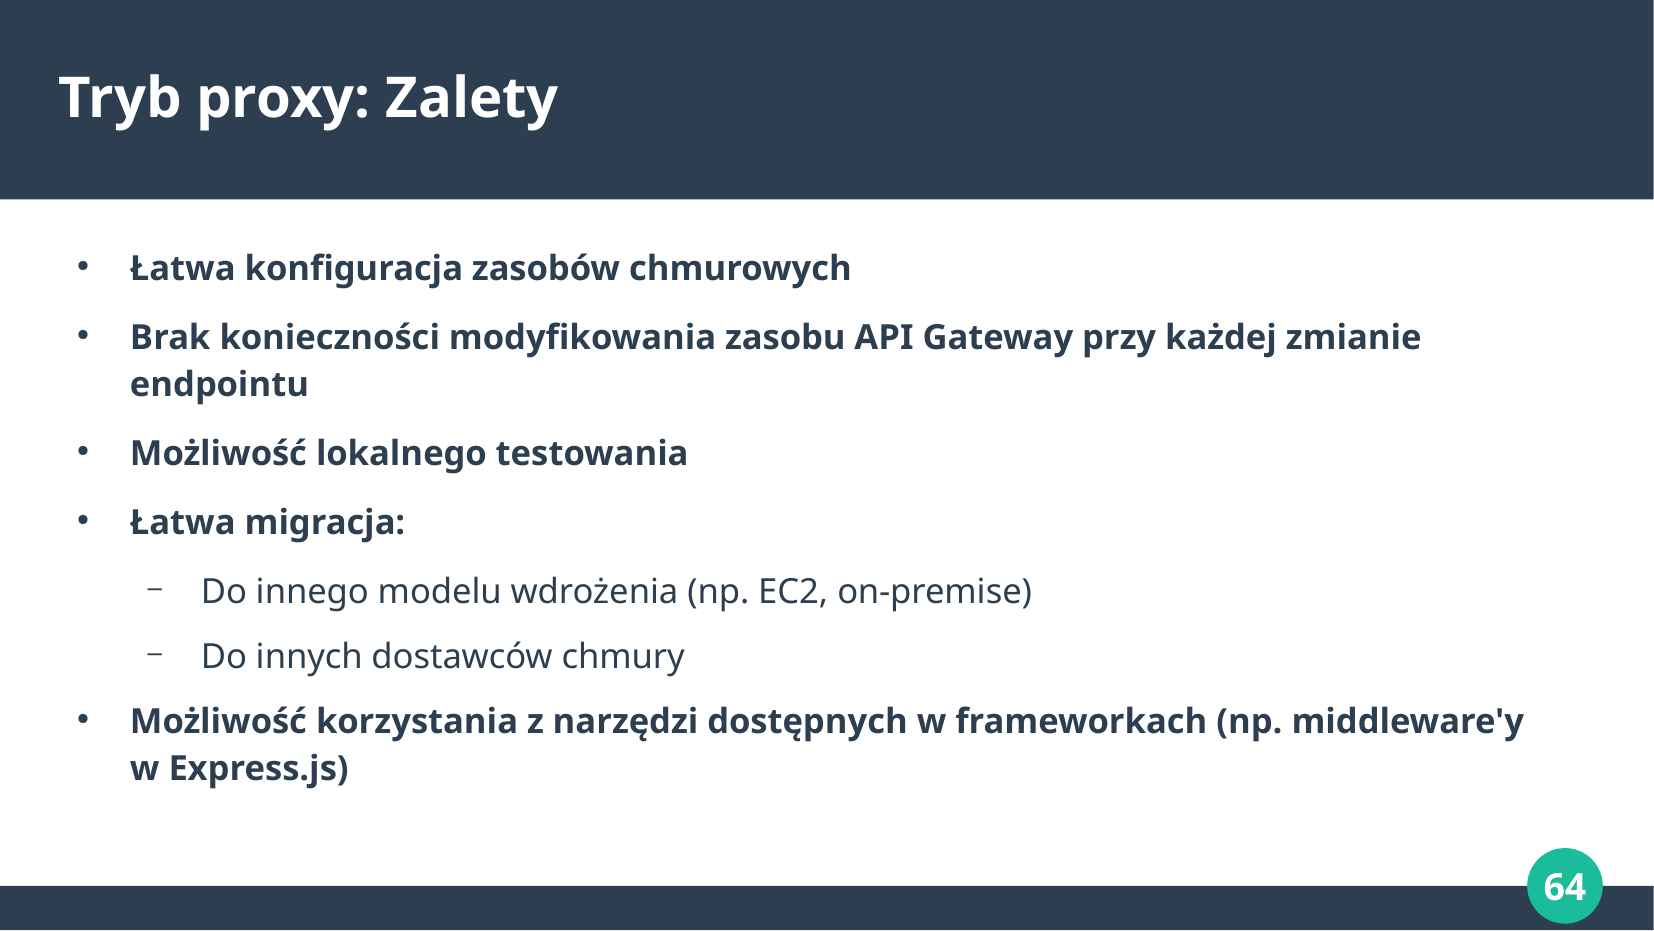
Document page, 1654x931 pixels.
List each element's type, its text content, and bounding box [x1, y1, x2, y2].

list Łatwa konfiguracja zasobów chmurowych Brak konieczności modyfikowania zasobu API Gateway przy każdej zmianie endpointu Możliwość lokalnego testowania Łatwa migracja: Do innego modelu wdrożenia (np. EC2, on-premise) Do innych dostawców chmury Możliwość korzystania z narzędzi dostępnych w frameworkach (np. middleware'y w Express.js) [59, 243, 1538, 864]
title Tryb proxy: Zalety [59, 37, 1595, 156]
